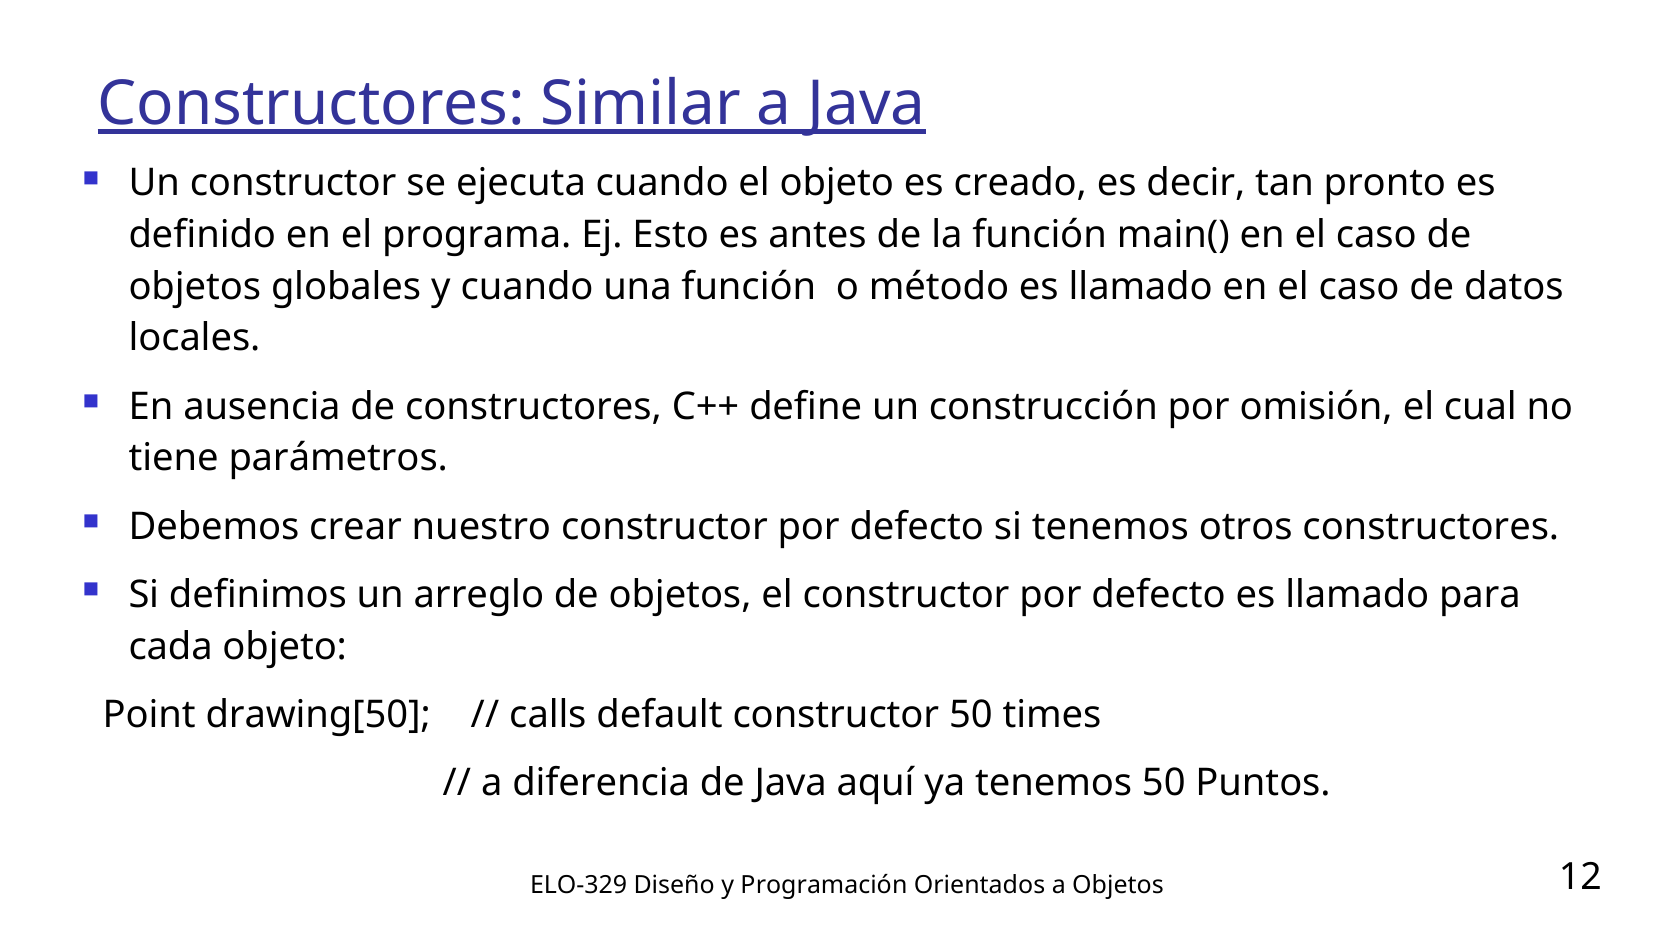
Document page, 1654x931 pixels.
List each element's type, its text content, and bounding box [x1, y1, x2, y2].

list Un constructor se ejecuta cuando el objeto es creado, es decir, tan pronto es definido en el programa. Ej. Esto es antes de la función main() en el caso de objetos globales y cuando una función o método es llamado en el caso de datos locales. En ausencia de constructores, C++ define un construcción por omisión, el cual no tiene parámetros. Debemos crear nuestro constructor por defecto si tenemos otros constructores. Si definimos un arreglo de objetos, el constructor por defecto es llamado para cada objeto: Point drawing[50]; // calls default constructor 50 times // a diferencia de Java aquí ya tenemos 50 Puntos. [82, 155, 1612, 821]
title Constructores: Similar a Java [82, 16, 1654, 151]
